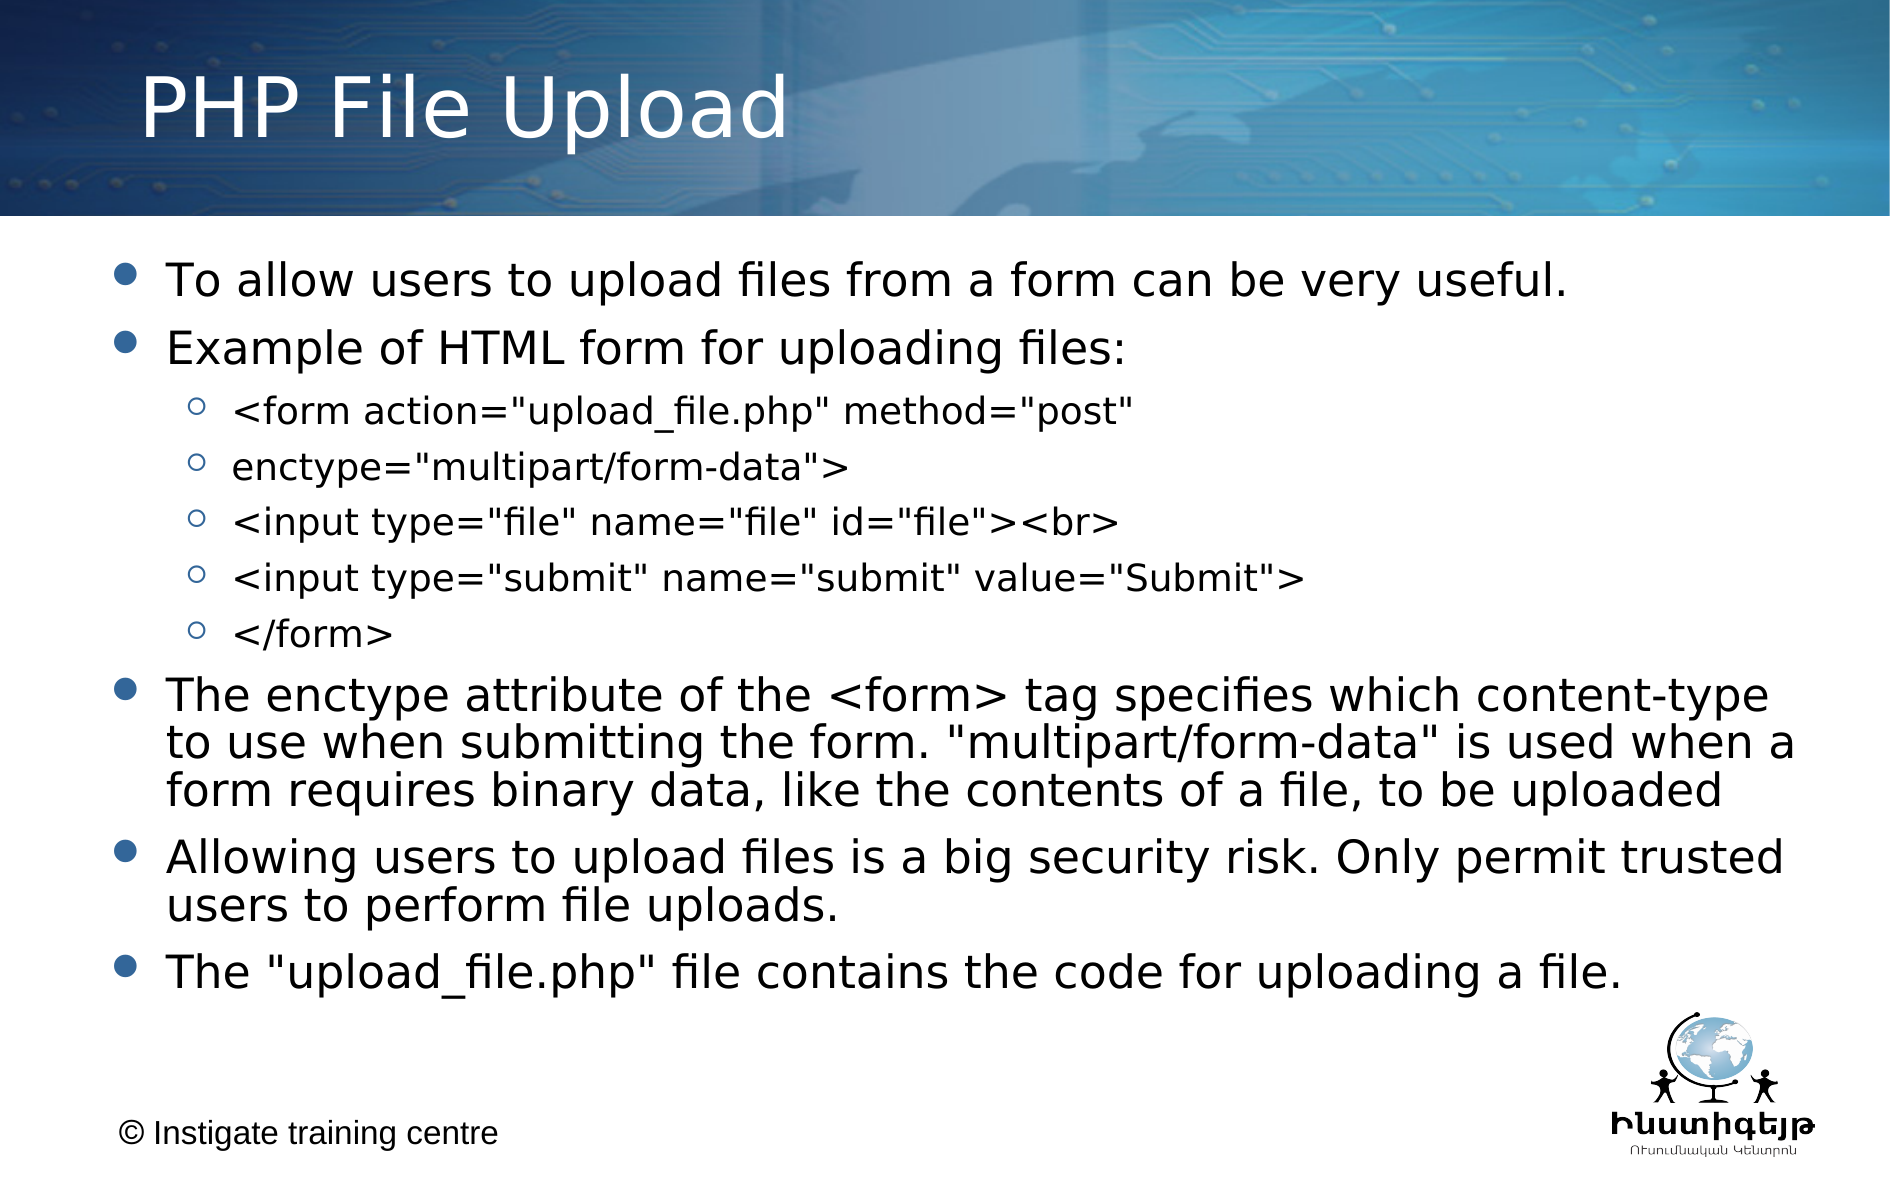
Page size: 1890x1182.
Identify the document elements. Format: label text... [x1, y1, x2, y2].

text_box PHP File Upload [138, 82, 1801, 91]
picture [1612, 1012, 1815, 1157]
picture [0, 0, 1890, 216]
list To allow users to upload files from a form can be very useful. Example of HTML form for uploading files: <form action="upload_file.php" method="post" enctype="multipart/form-data"> <input type="file" name="file" id="file"><br> <input type="submit" name="submit" value="Submit"> </form> The enctype attribute of the <form> tag specifies which content-type to use when submitting the form. "multipart/form-data" is used when a form requires binary data, like the contents of a file, to be uploaded Allowing users to upload files is a big security risk. Only permit trusted users to perform file uploads. The "upload_file.php" file contains the code for uploading a file. [110, 258, 1801, 285]
